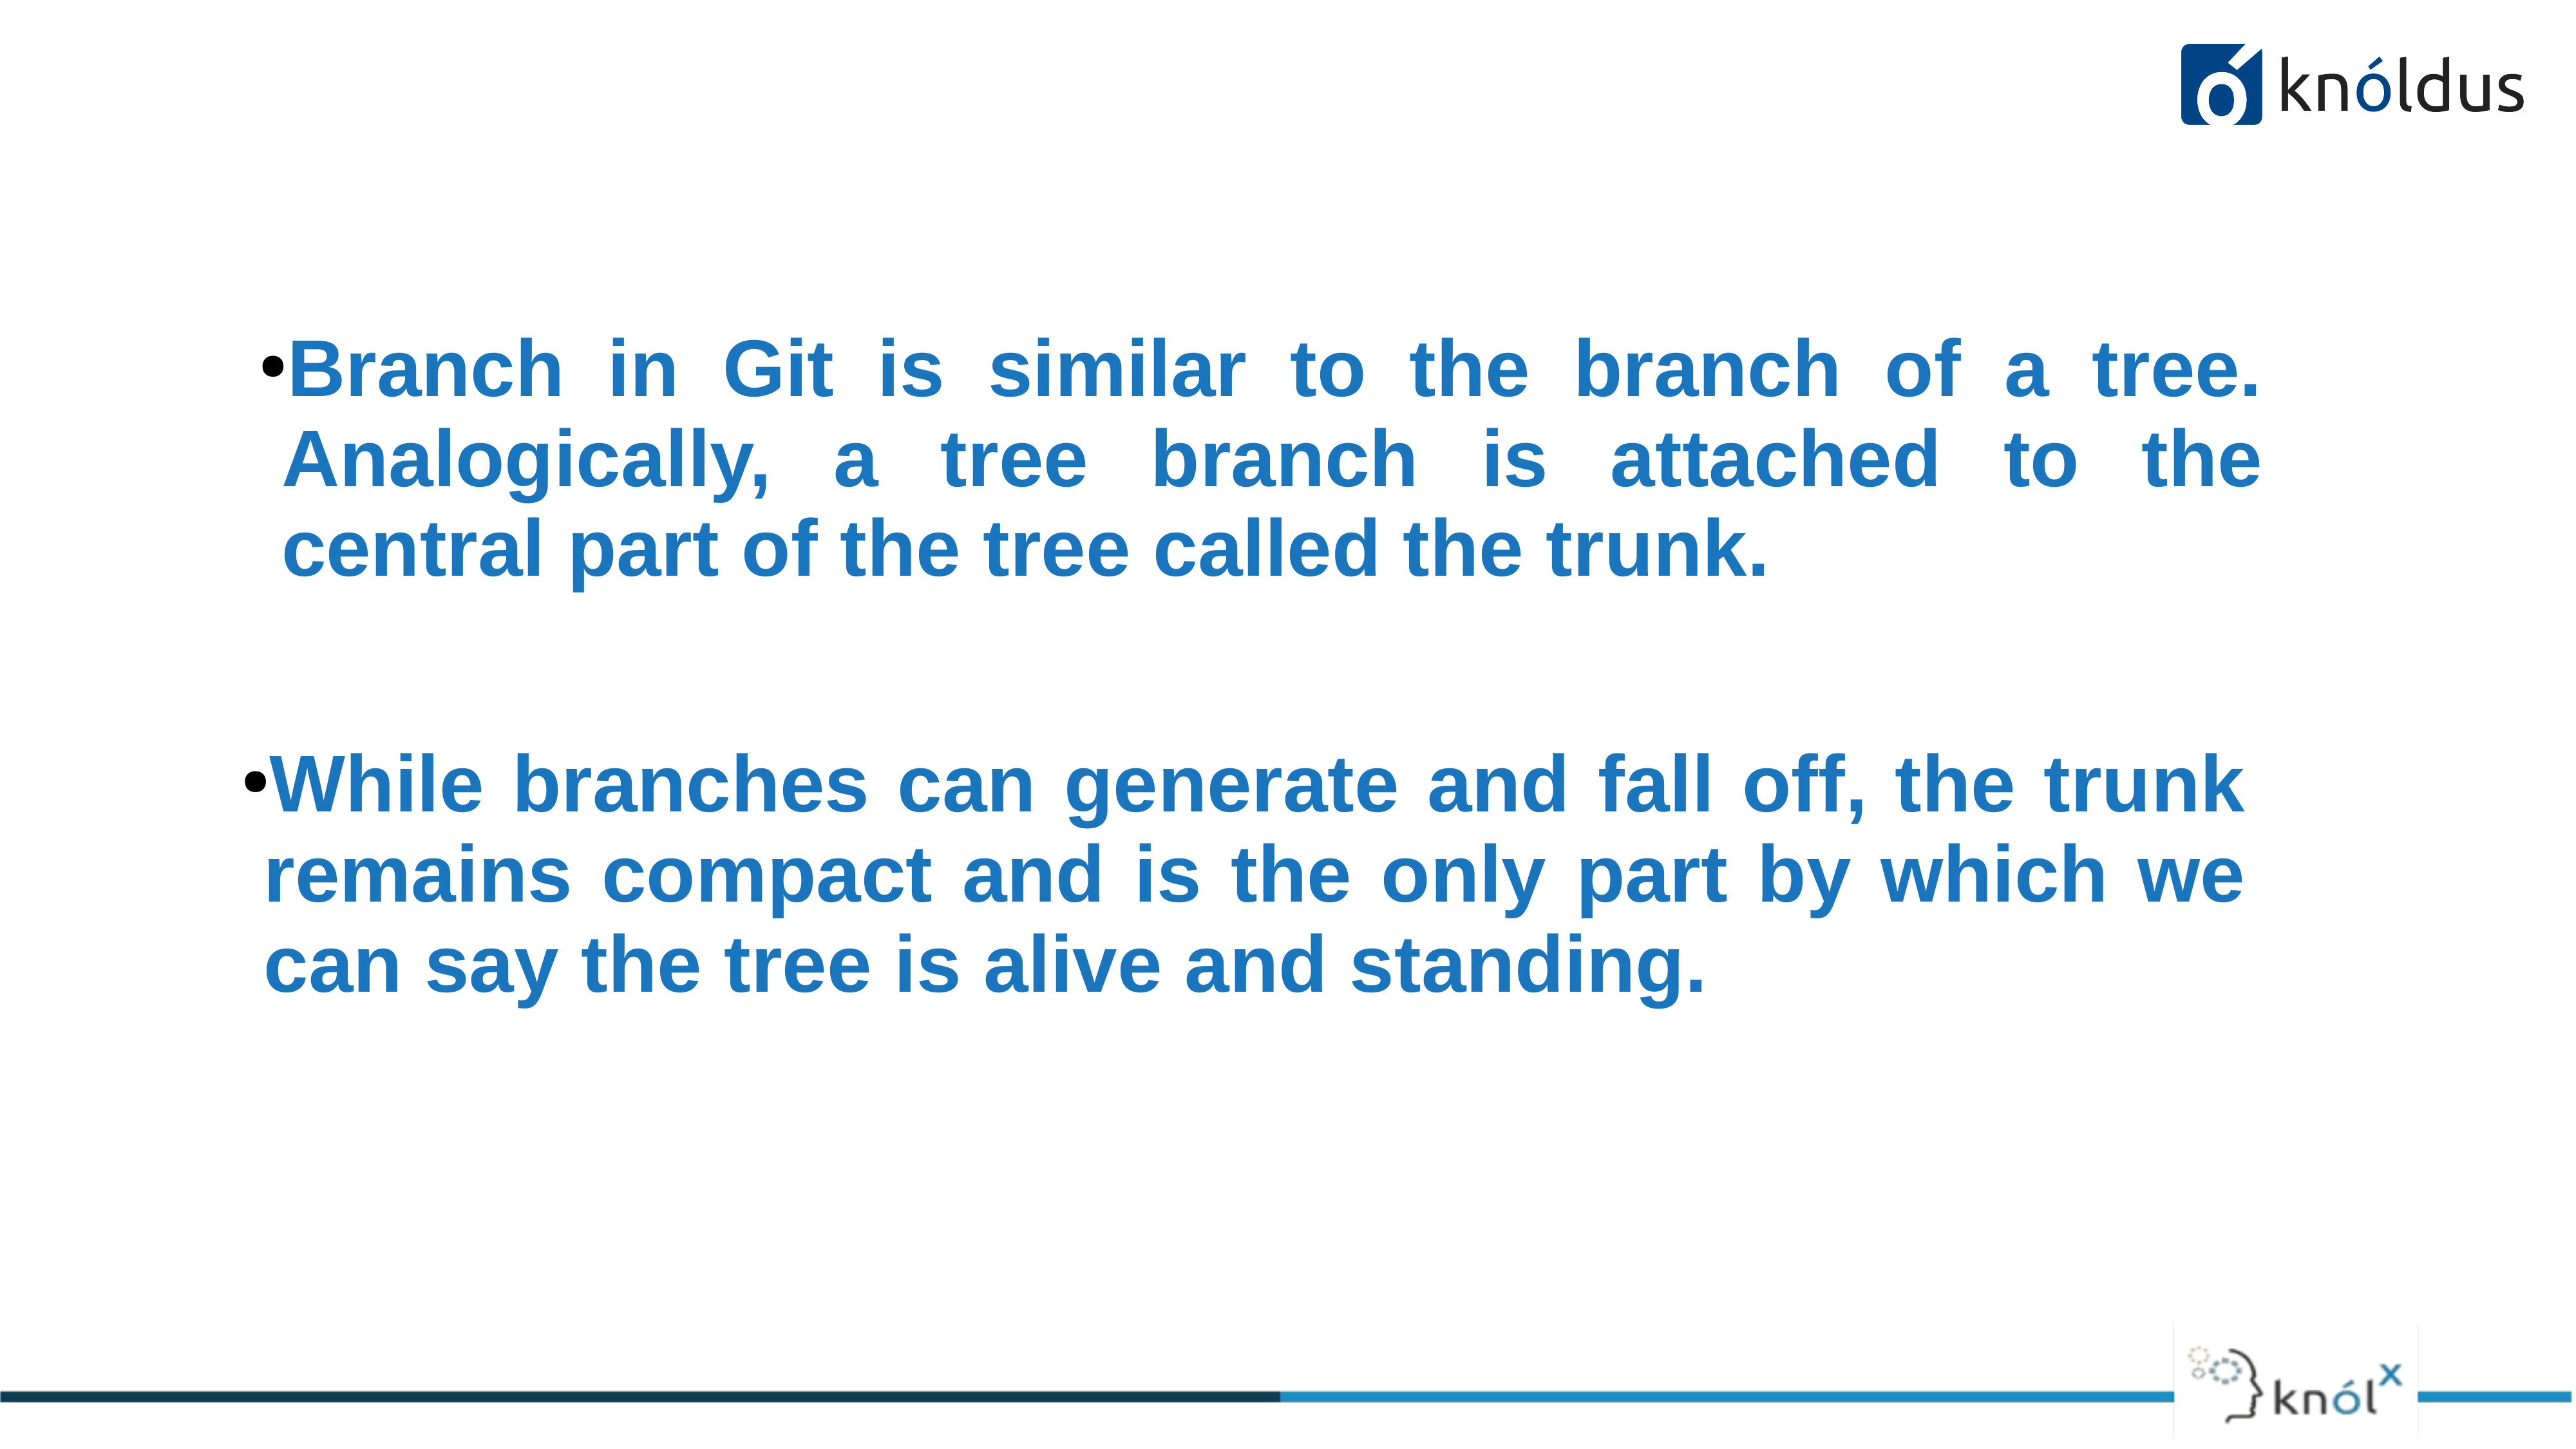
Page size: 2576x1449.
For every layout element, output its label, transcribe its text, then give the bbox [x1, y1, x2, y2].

picture [0, 1323, 2572, 1437]
title While branches can generate and fall off, the trunk remains compact and is the only part by which we can say the tree is alive and standing. [241, 631, 2247, 1117]
title Branch in Git is similar to the branch of a tree. Analogically, a tree branch is attached to the central part of the tree called the trunk. [258, 215, 2265, 701]
picture [2181, 44, 2524, 125]
